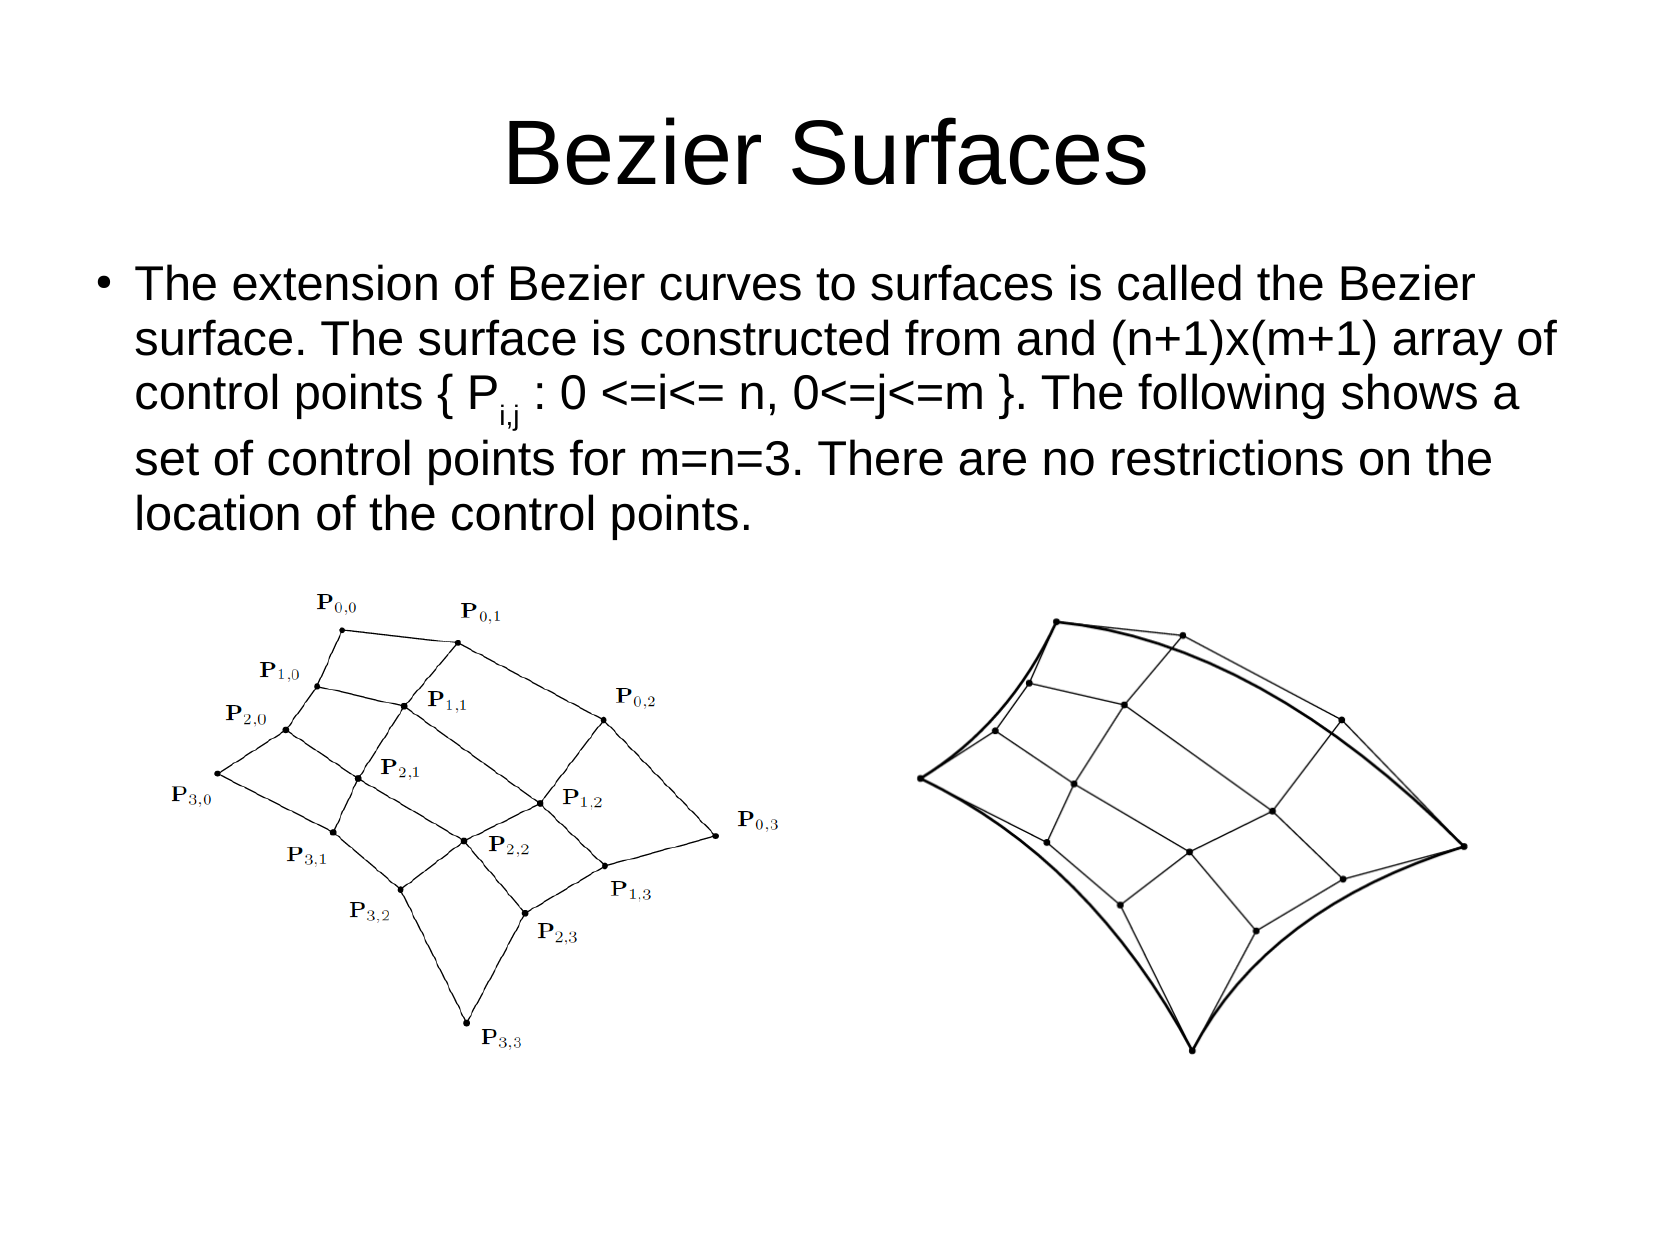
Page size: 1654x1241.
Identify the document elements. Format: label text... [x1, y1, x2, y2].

picture [137, 569, 796, 1066]
title Bezier Surfaces [82, 49, 1571, 256]
list The extension of Bezier curves to surfaces is called the Bezier surface. The surface is constructed from and (n+1)x(m+1) array of control points { Pi,j : 0 <=i<= n, 0<=j<=m }. The following shows a set of control points for m=n=3. There are no restrictions on the location of the control points. [82, 256, 1571, 1156]
picture [870, 599, 1486, 1070]
